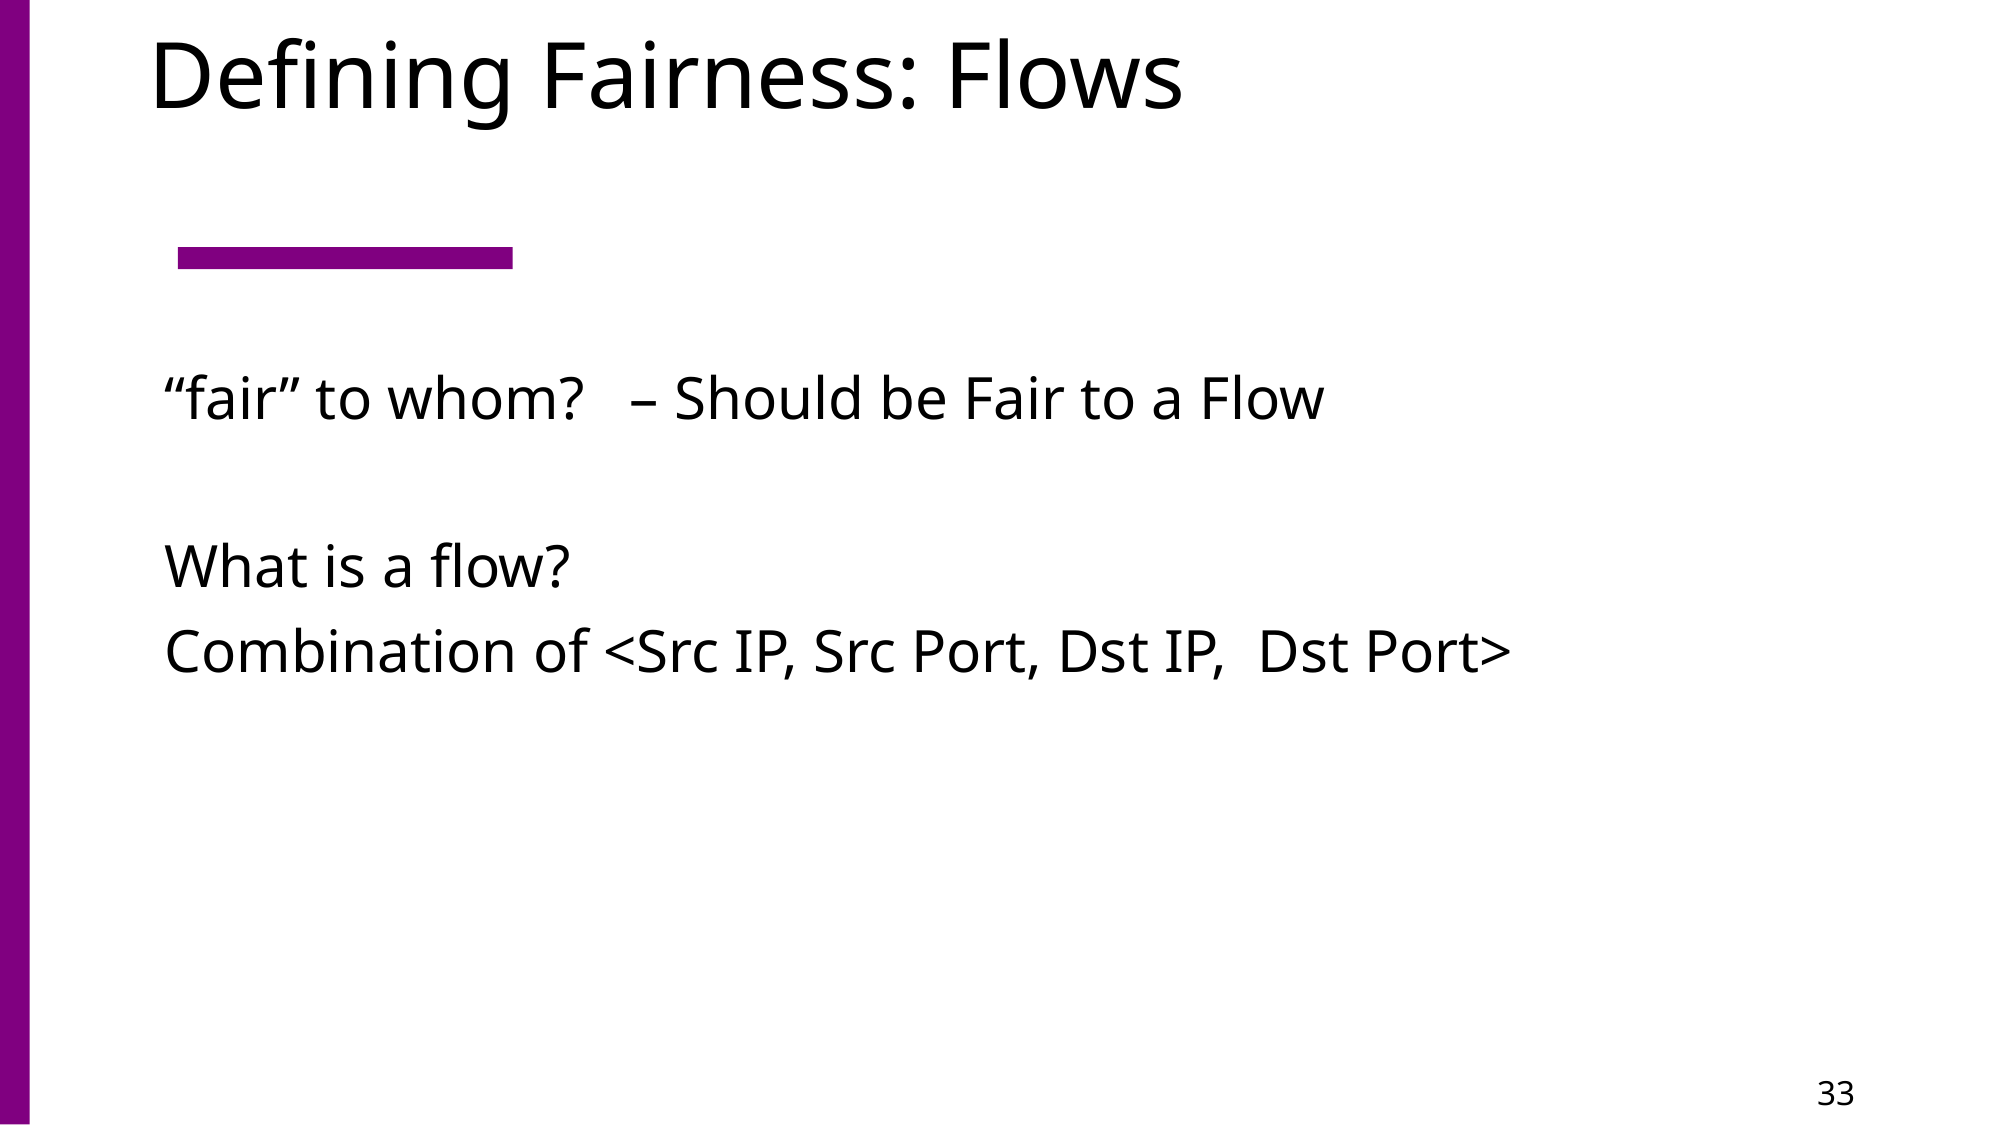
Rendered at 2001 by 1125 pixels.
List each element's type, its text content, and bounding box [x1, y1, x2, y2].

list “fair” to whom? – Should be Fair to a Flow What is a flow? Combination of <Src IP, Src Port, Dst IP, Dst Port> [149, 184, 1959, 1024]
title Defining Fairness: Flows [133, 9, 1946, 135]
